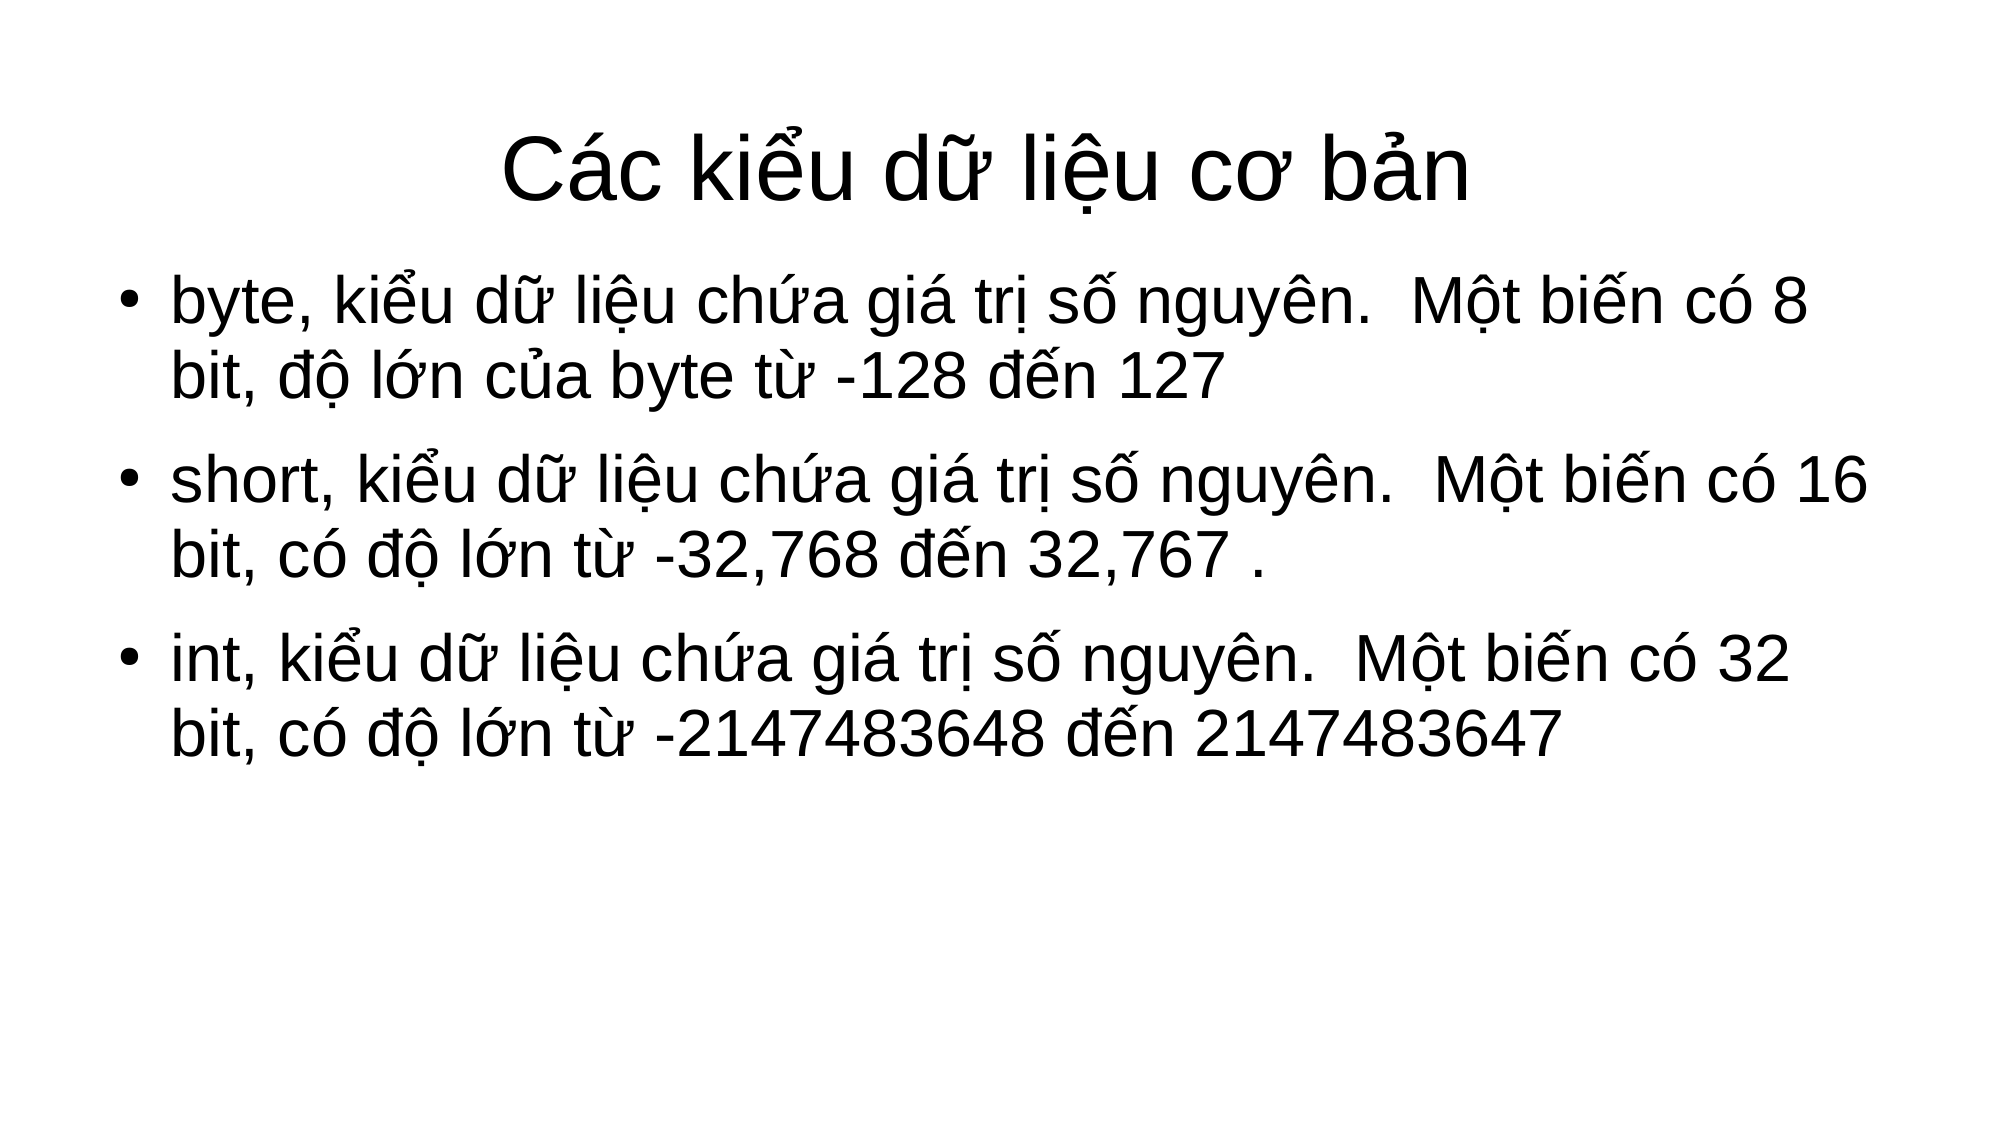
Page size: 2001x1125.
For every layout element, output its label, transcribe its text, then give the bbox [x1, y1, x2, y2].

title Các kiểu dữ liệu cơ bản [137, 74, 1863, 263]
list byte, kiểu dữ liệu chứa giá trị số nguyên. Một biến có 8 bit, độ lớn của byte từ -128 đến 127 short, kiểu dữ liệu chứa giá trị số nguyên. Một biến có 16 bit, có độ lớn từ -32,768 đến 32,767 . int, kiểu dữ liệu chứa giá trị số nguyên. Một biến có 32 bit, có độ lớn từ -2147483648 đến 2147483647 [99, 263, 1900, 916]
